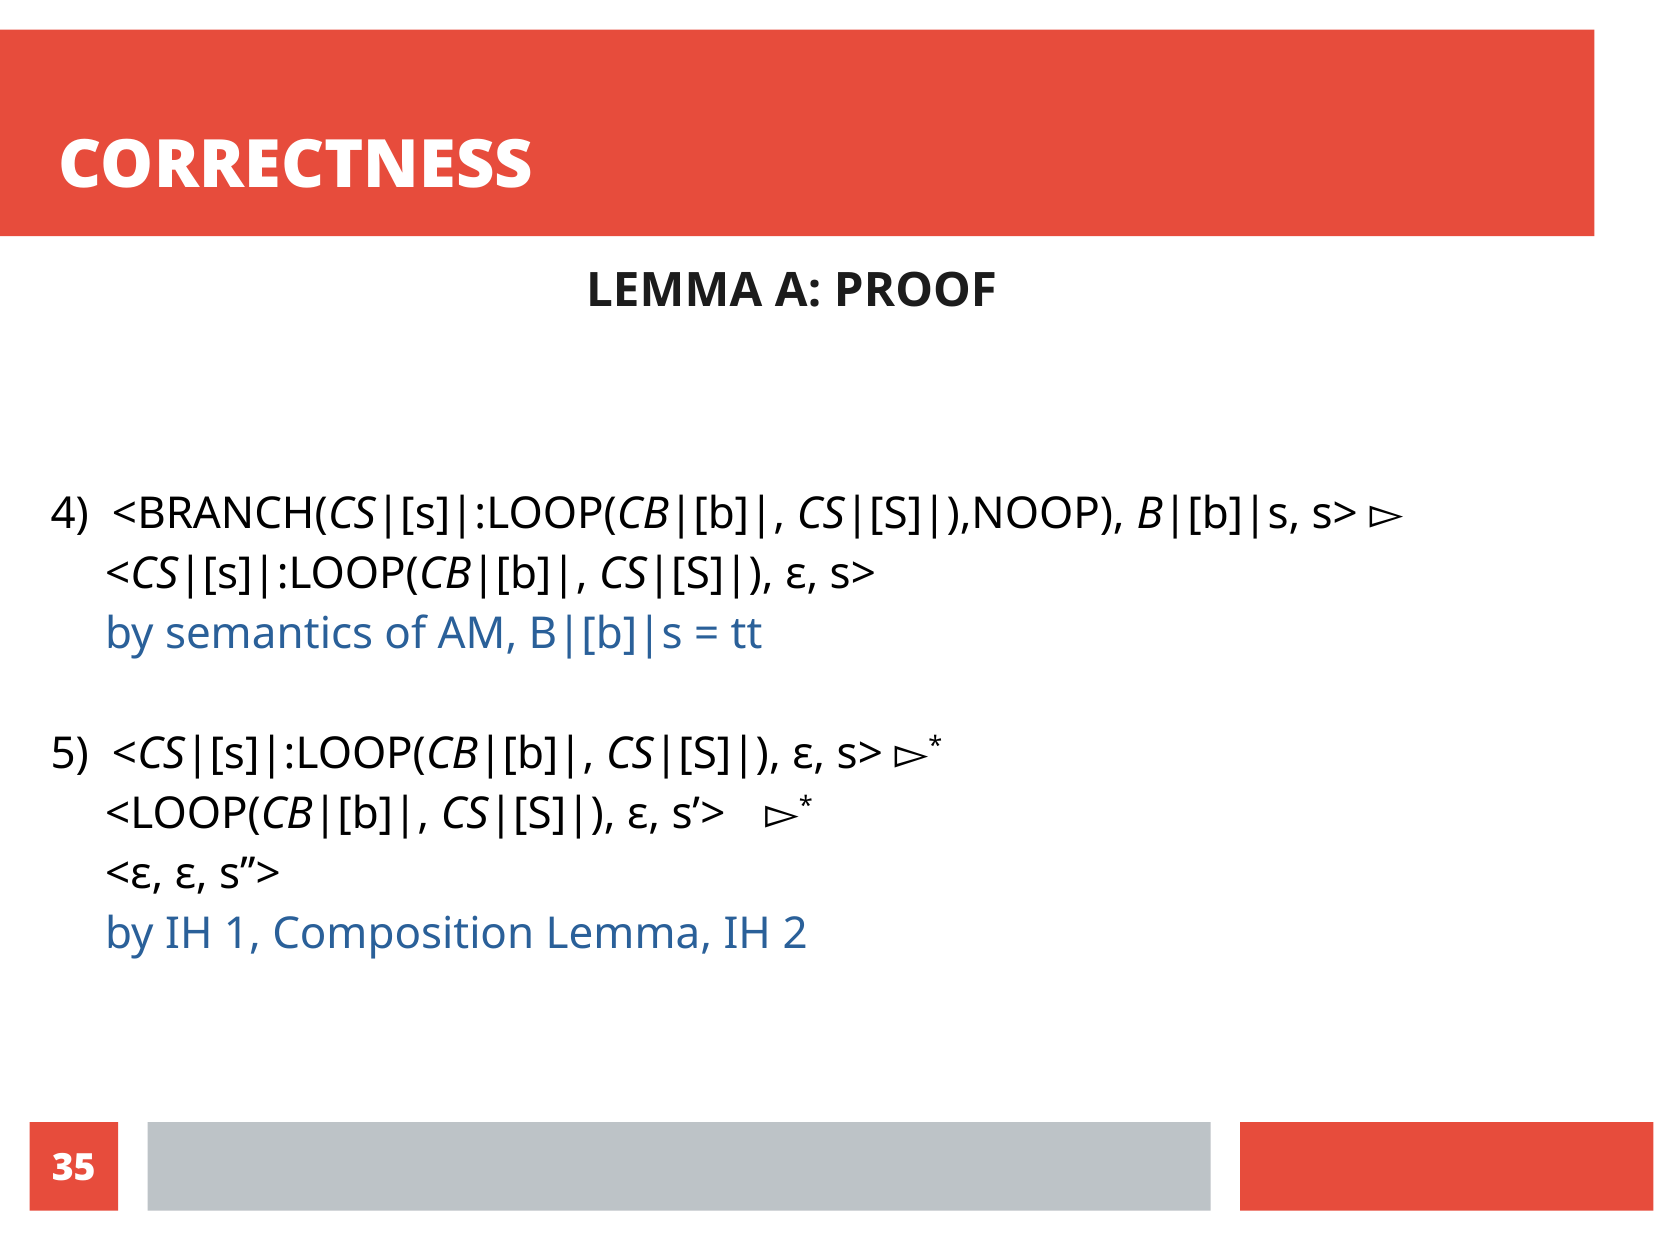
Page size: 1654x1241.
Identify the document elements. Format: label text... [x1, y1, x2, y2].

title CORRECTNESS [59, 59, 1595, 207]
list LEMMA A: PROOF 4) <BRANCH(CS|[s]|:LOOP(CB|[b]|, CS|[S]|),NOOP), B|[b]|s, s> ▻ <CS|[s]|:LOOP(CB|[b]|, CS|[S]|), ε, s> by semantics of AM, B|[b]|s = tt 5) <CS|[s]|:LOOP(CB|[b]|, CS|[S]|), ε, s> ▻* <LOOP(CB|[b]|, CS|[S]|), ε, s’> ▻* <ε, ε, s’’> by IH 1, Composition Lemma, IH 2 [39, 255, 1546, 1023]
